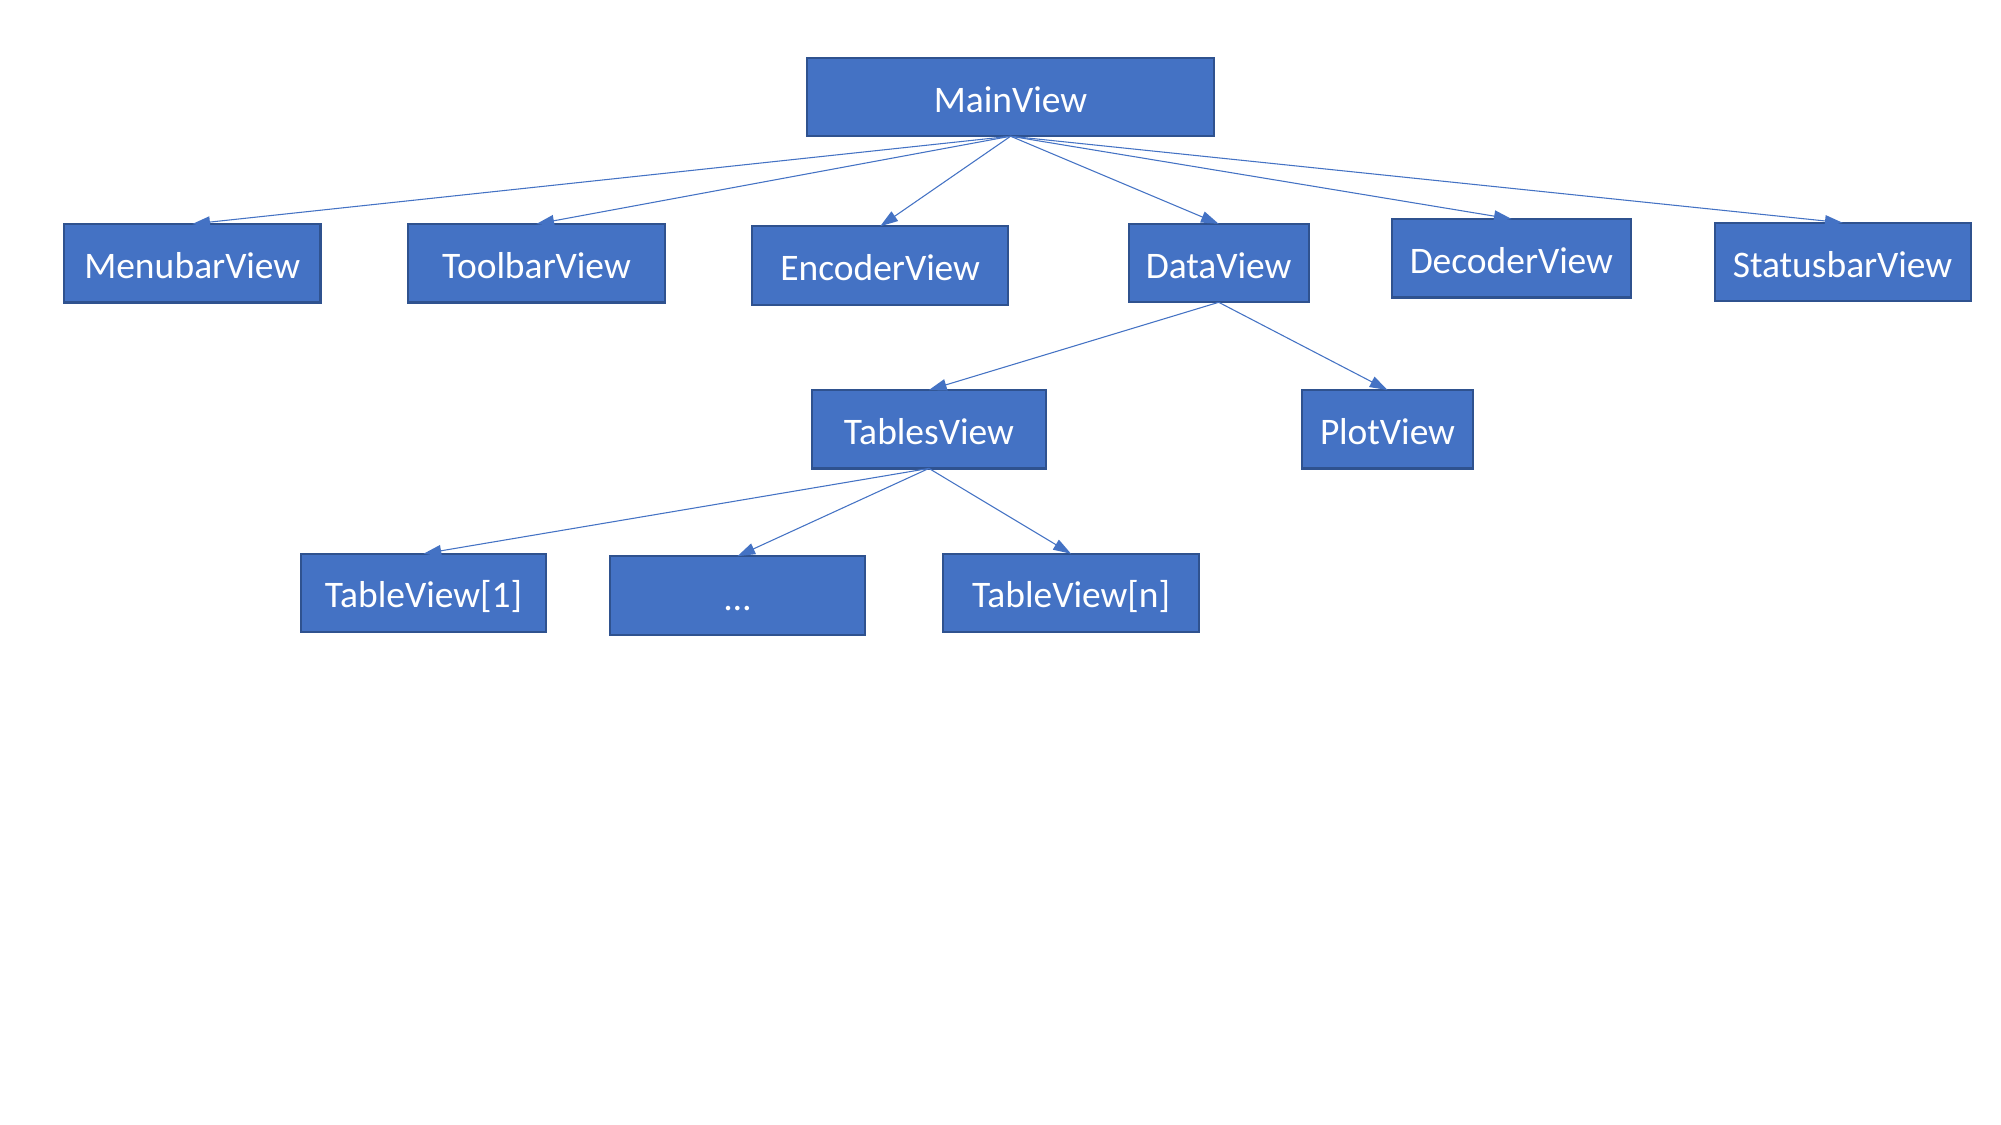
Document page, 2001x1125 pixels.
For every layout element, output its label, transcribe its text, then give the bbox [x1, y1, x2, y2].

text_box StatusbarView [1715, 223, 1971, 301]
text_box TablesView [812, 390, 1046, 468]
text_box DataView [1129, 224, 1309, 302]
text_box PlotView [1302, 390, 1473, 468]
text_box DecoderView [1392, 219, 1631, 298]
text_box MenubarView [64, 224, 320, 302]
text_box EncoderView [752, 226, 1008, 305]
text_box ToolbarView [408, 224, 665, 302]
text_box TableView[1] [301, 554, 546, 632]
text_box MainView [807, 58, 1214, 136]
text_box … [610, 556, 865, 635]
text_box TableView[n] [943, 554, 1199, 632]
